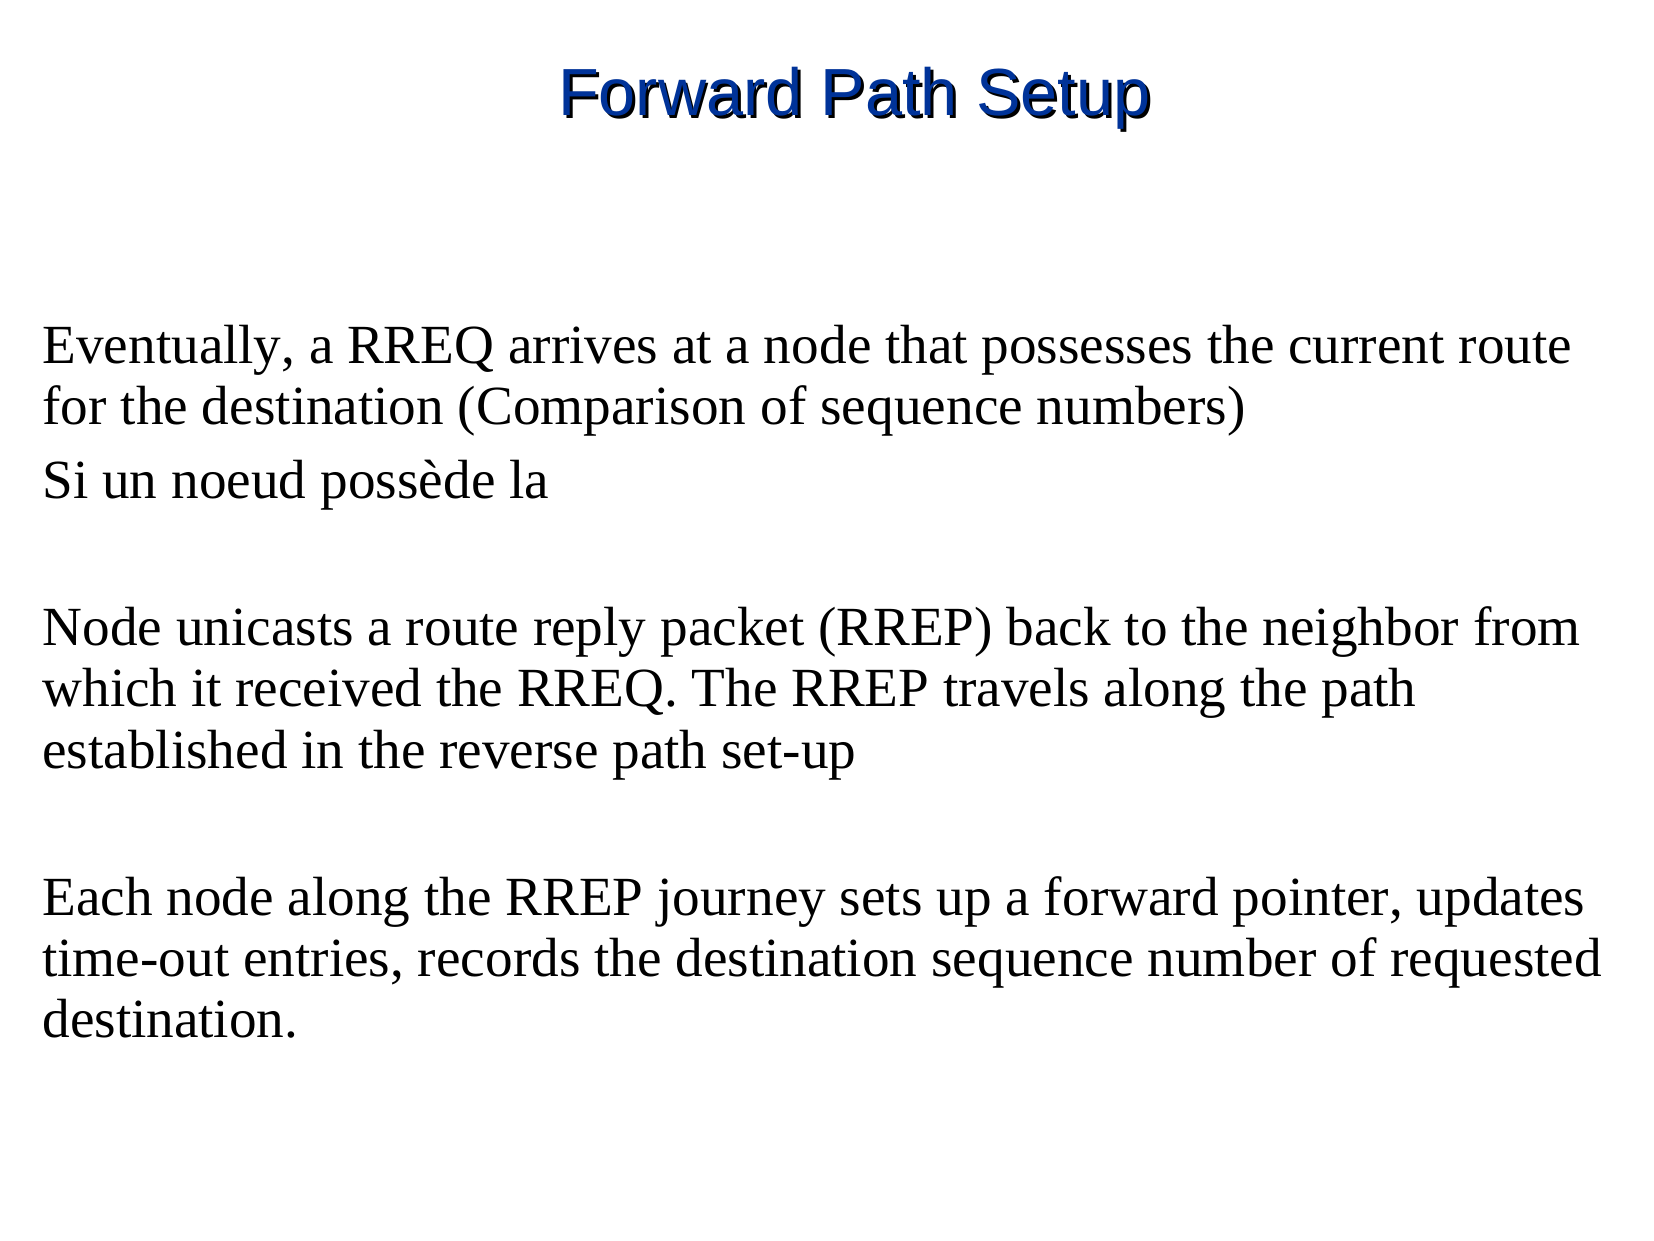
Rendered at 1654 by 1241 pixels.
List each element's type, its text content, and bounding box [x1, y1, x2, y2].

subtitle Eventually, a RREQ arrives at a node that possesses the current route for the destination (Comparison of sequence numbers) Si un noeud possède la Node unicasts a route reply packet (RREP) back to the neighbor from which it received the RREQ. The RREP travels along the path established in the reverse path set-up Each node along the RREP journey sets up a forward pointer, updates time-out entries, records the destination sequence number of requested destination. [27, 206, 1654, 1158]
title Forward Path Setup [151, 32, 1558, 138]
